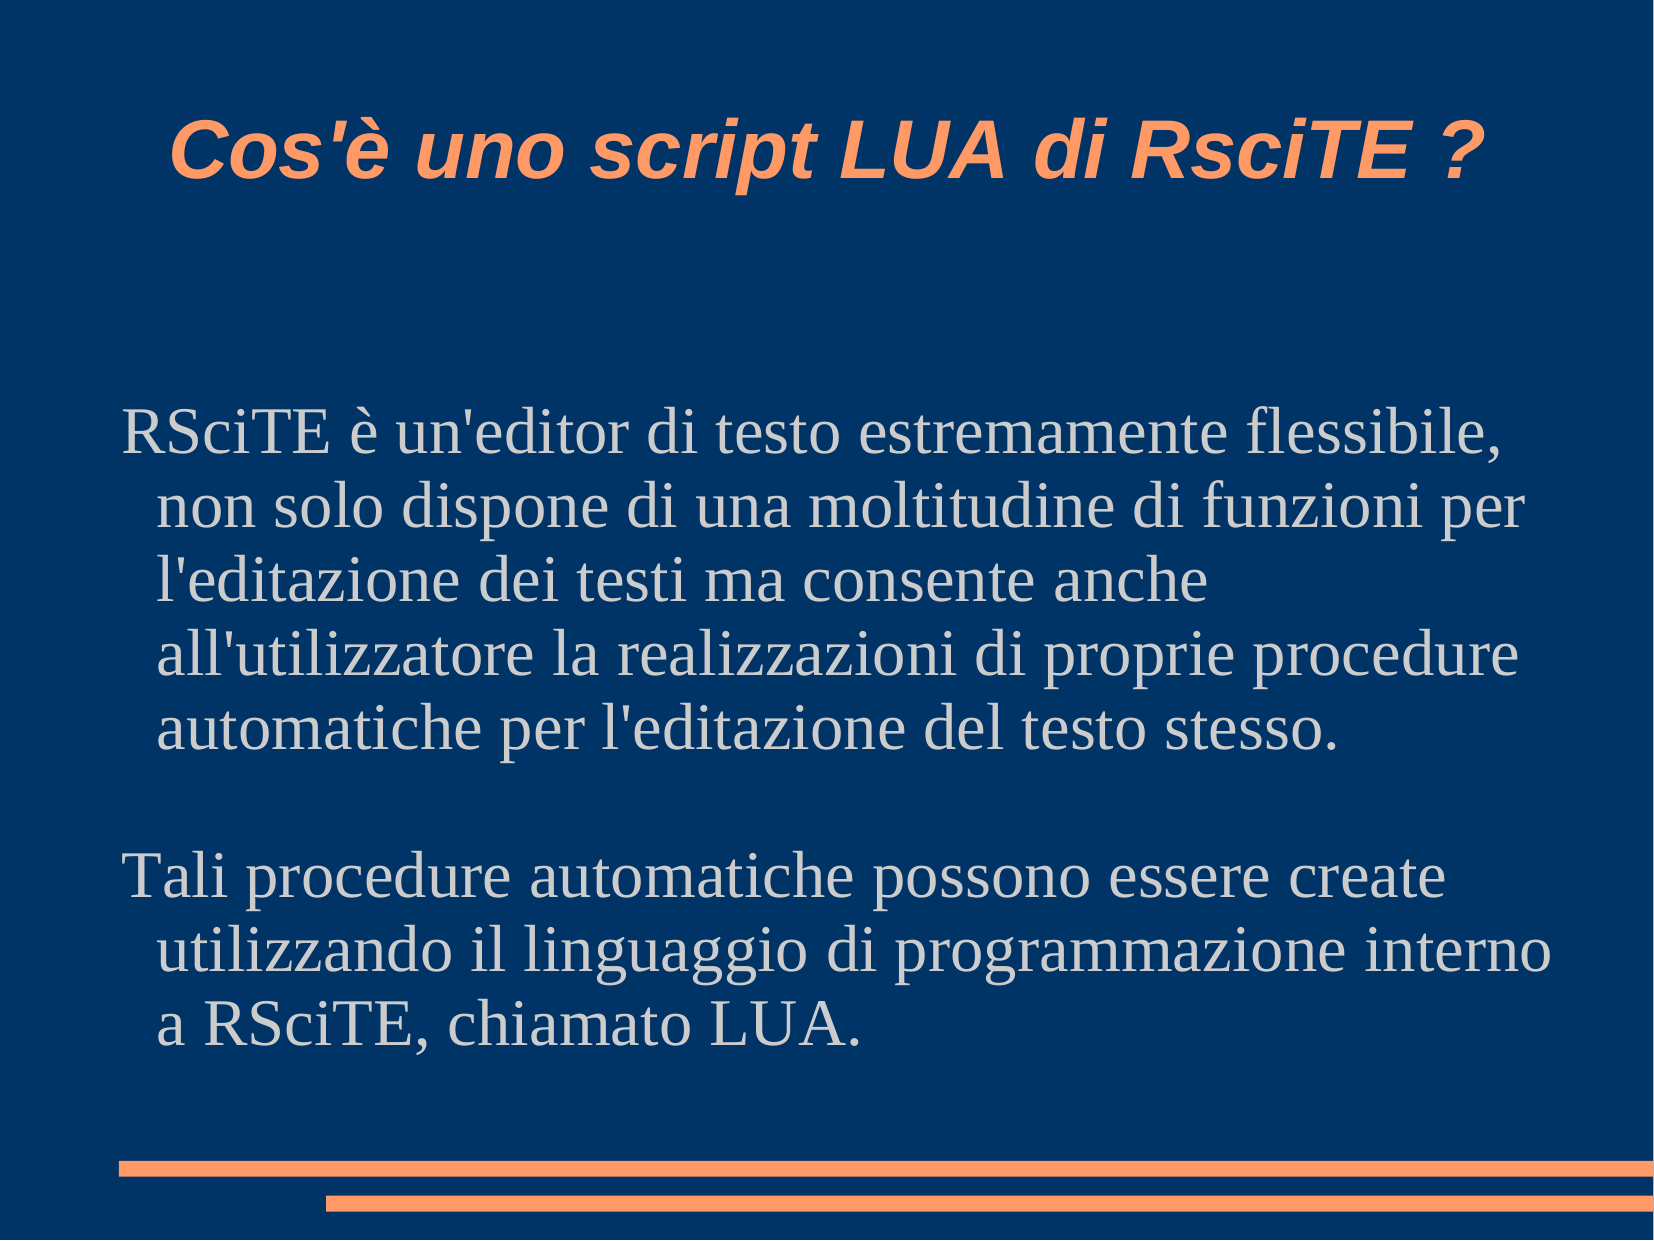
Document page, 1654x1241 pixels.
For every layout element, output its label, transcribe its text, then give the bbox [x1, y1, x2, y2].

subtitle RSciTE è un'editor di testo estremamente flessibile, non solo dispone di una moltitudine di funzioni per l'editazione dei testi ma consente anche all'utilizzatore la realizzazioni di proprie procedure automatiche per l'editazione del testo stesso. Tali procedure automatiche possono essere create utilizzando il linguaggio di programmazione interno a RSciTE, chiamato LUA. [121, 329, 1561, 1125]
title Cos'è uno script LUA di RsciTE ? [121, 46, 1534, 254]
